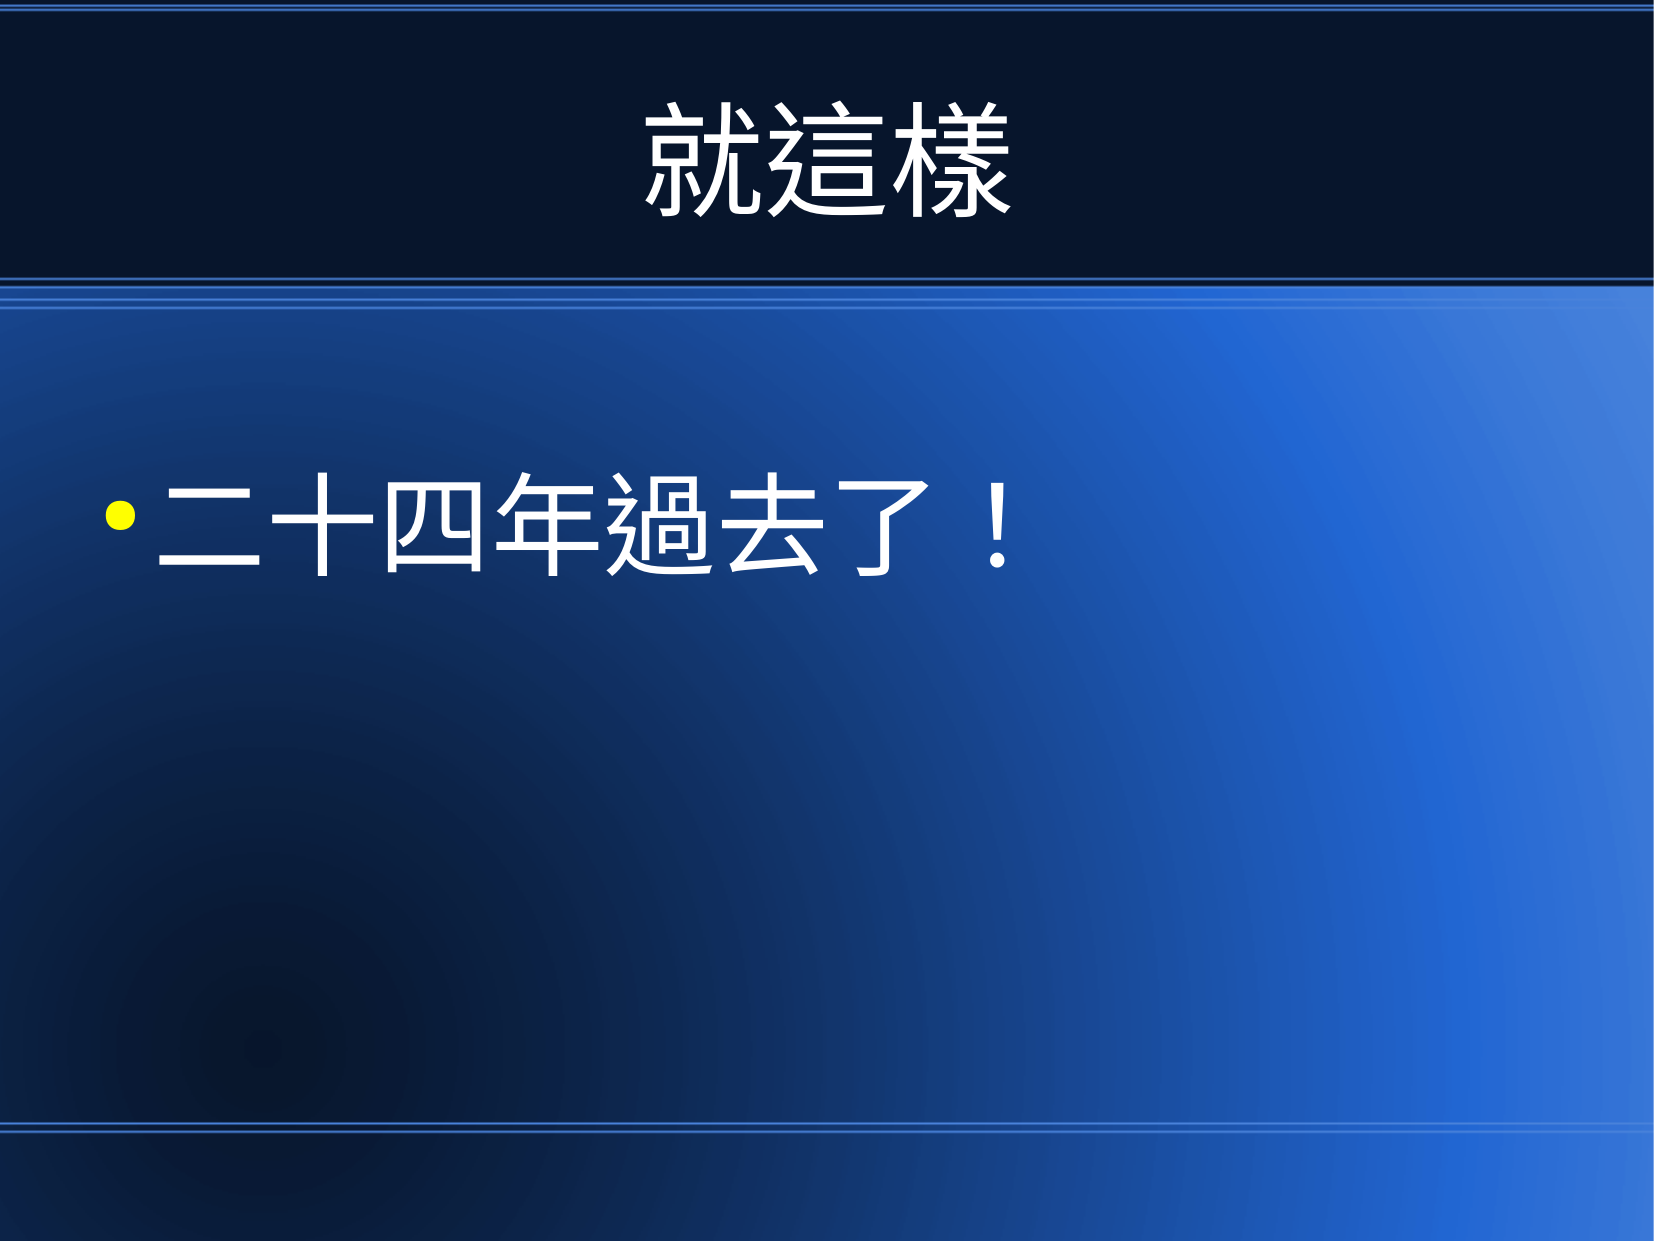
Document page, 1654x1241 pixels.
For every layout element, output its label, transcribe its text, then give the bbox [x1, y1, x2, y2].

title 就這樣 [82, 49, 1571, 257]
picture [0, 0, 1654, 1241]
list 二十四年過去了！ [82, 355, 1571, 1241]
